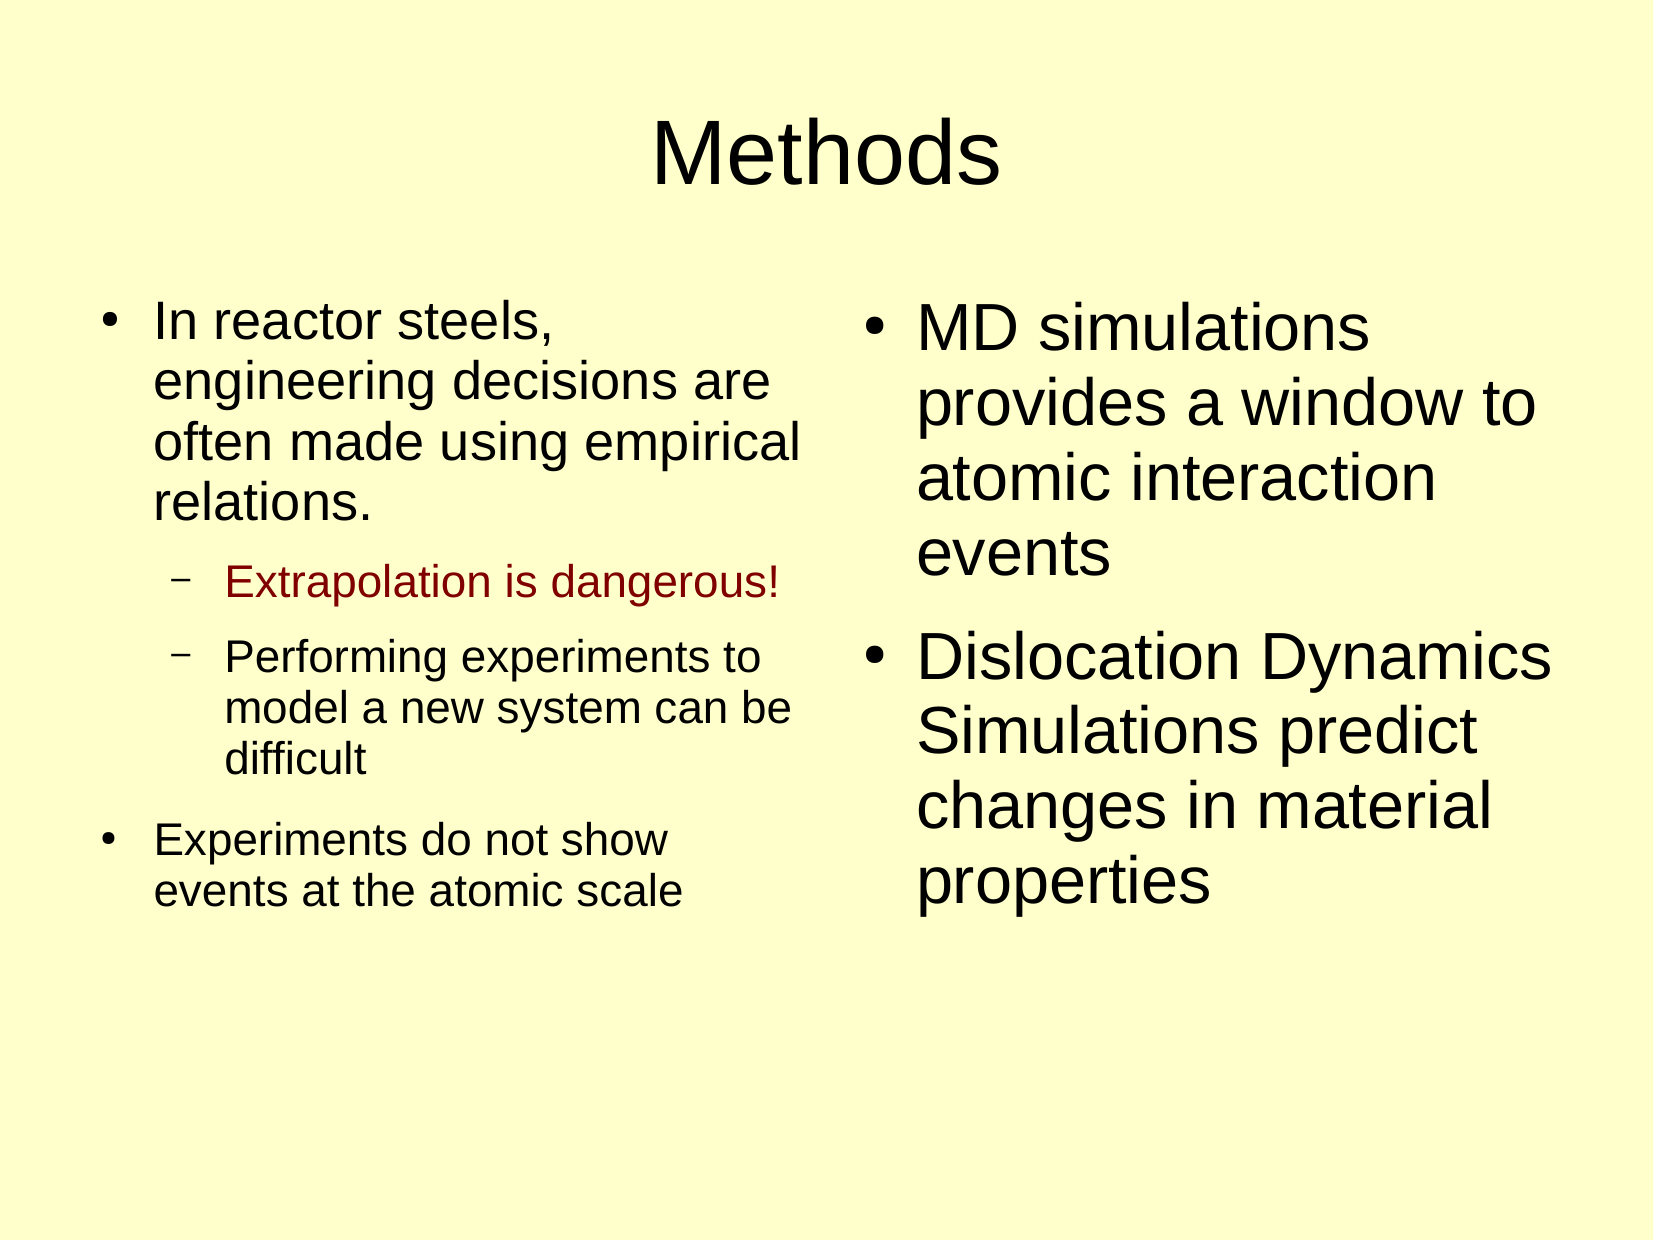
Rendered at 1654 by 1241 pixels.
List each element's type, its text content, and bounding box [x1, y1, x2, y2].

title Methods [82, 49, 1571, 257]
list MD simulations provides a window to atomic interaction events Dislocation Dynamics Simulations predict changes in material properties [845, 290, 1572, 1010]
list In reactor steels, engineering decisions are often made using empirical relations. Extrapolation is dangerous! Performing experiments to model a new system can be difficult Experiments do not show events at the atomic scale [82, 290, 809, 1010]
